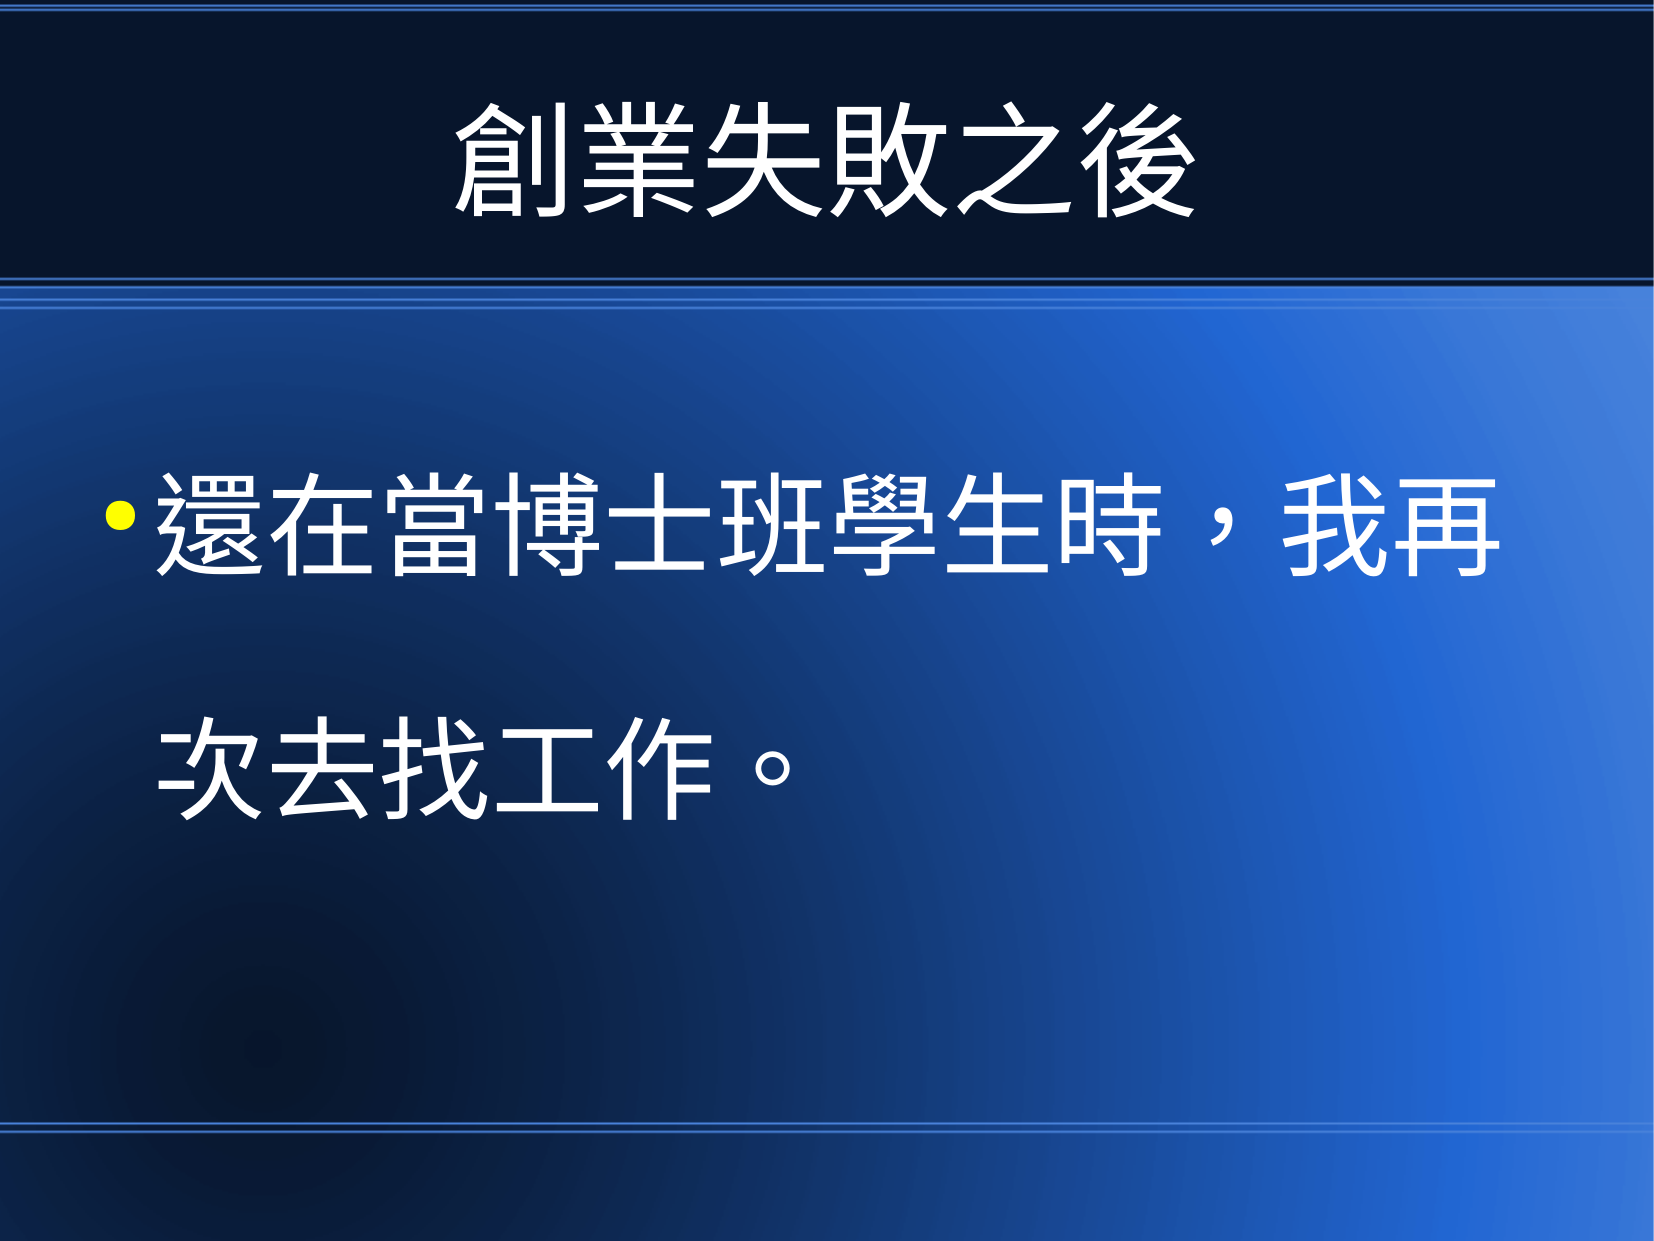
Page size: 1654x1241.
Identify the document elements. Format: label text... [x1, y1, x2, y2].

title 創業失敗之後 [82, 49, 1571, 257]
picture [0, 0, 1654, 1241]
list 還在當博士班學生時，我再次去找工作。 [82, 355, 1571, 1241]
